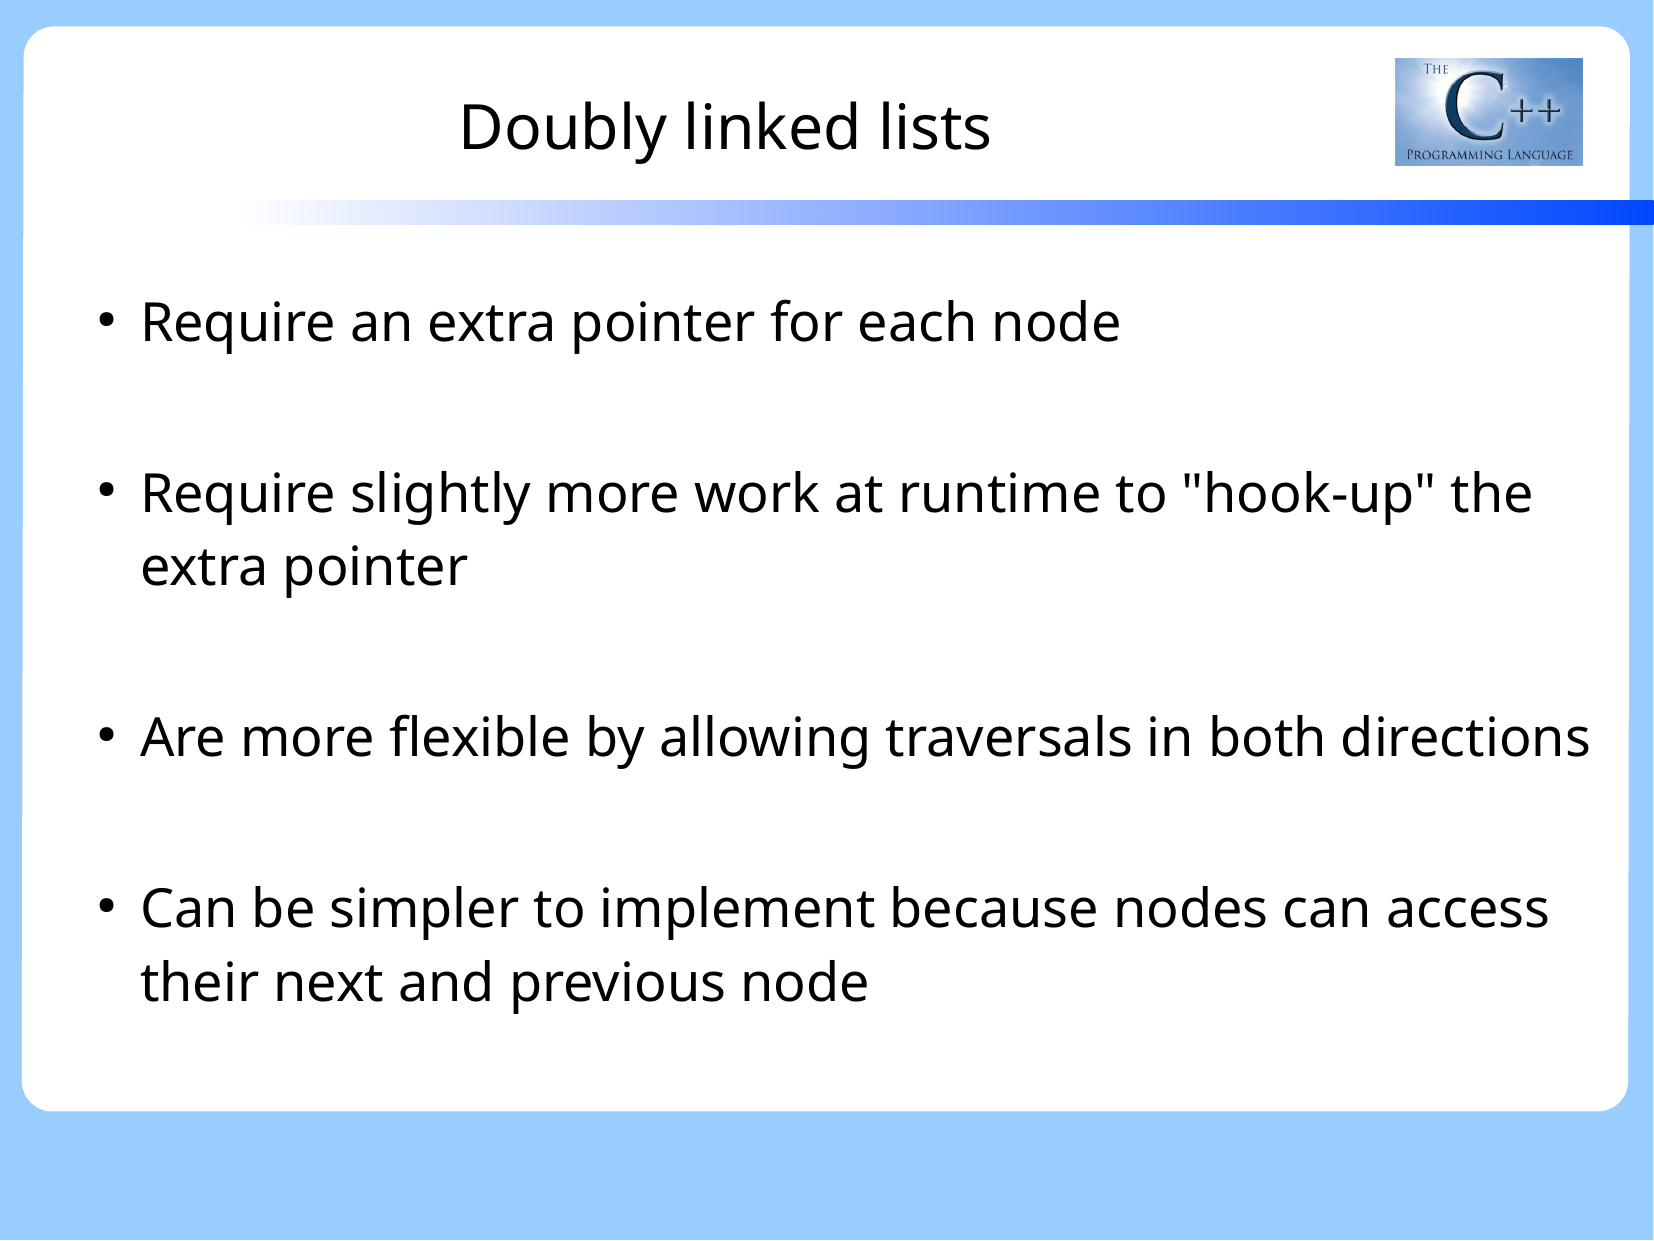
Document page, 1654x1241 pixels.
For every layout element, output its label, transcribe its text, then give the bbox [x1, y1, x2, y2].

picture [1395, 58, 1583, 166]
title Doubly linked lists [82, 49, 1371, 201]
list Require an extra pointer for each node Require slightly more work at runtime to "hook-up" the extra pointer Are more flexible by allowing traversals in both directions Can be simpler to implement because nodes can access their next and previous node [82, 283, 1607, 1087]
